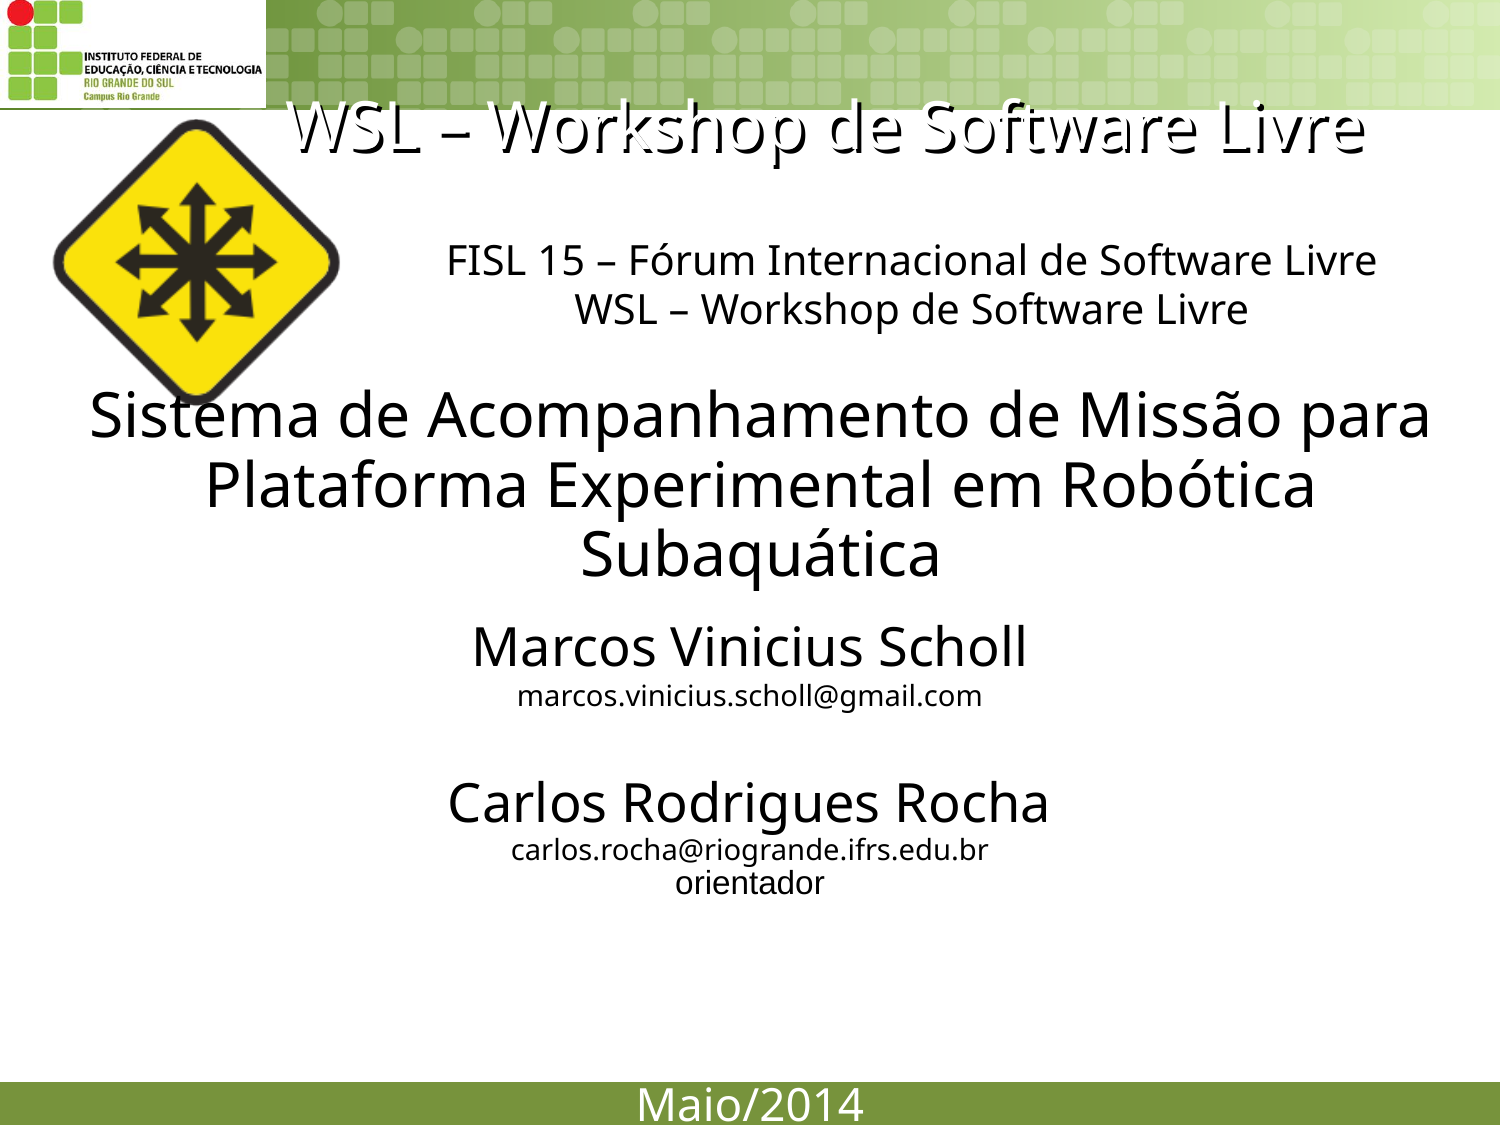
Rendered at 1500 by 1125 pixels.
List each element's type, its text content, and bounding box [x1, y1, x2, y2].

text_box Maio/2014 [559, 1070, 941, 1125]
title WSL – Workshop de Software Livre [266, 0, 1500, 106]
text_box Carlos Rodrigues Rocha carlos.rocha@riogrande.ifrs.edu.br [345, 763, 1155, 882]
text_box orientador [478, 855, 1022, 908]
picture [46, 113, 347, 375]
picture [0, 0, 266, 108]
text_box Sistema de Acompanhamento de Missão para Plataforma Experimental em Robótica Subaquática [23, 375, 1500, 563]
picture [324, 113, 337, 135]
text_box Marcos Vinicius Scholl marcos.vinicius.scholl@gmail.com [345, 601, 1155, 706]
text_box FISL 15 – Fórum Internacional de Software Livre WSL – Workshop de Software Livre [431, 172, 1483, 310]
picture [297, 113, 309, 135]
